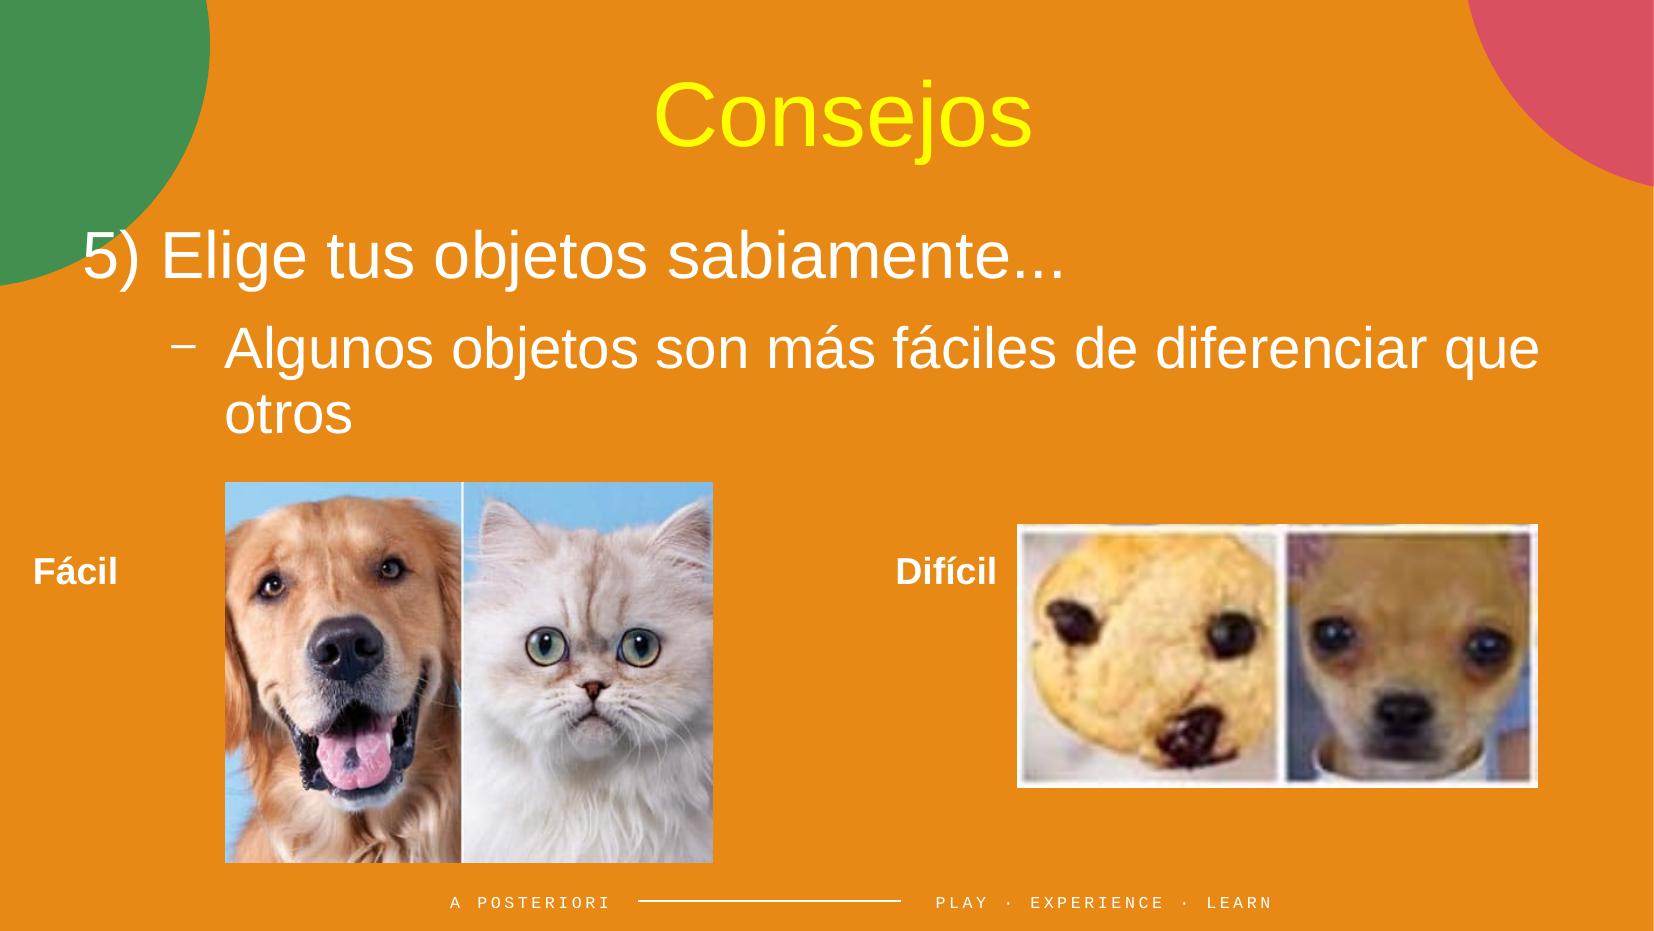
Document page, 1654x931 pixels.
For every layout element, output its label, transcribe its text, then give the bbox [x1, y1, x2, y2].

text_box Fácil [18, 543, 188, 601]
list 5) Elige tus objetos sabiamente... Algunos objetos son más fáciles de diferenciar que otros [82, 217, 1571, 758]
text_box Difícil [880, 543, 1051, 601]
picture [1017, 524, 1538, 788]
picture [225, 482, 713, 863]
title Consejos [187, 37, 1501, 193]
